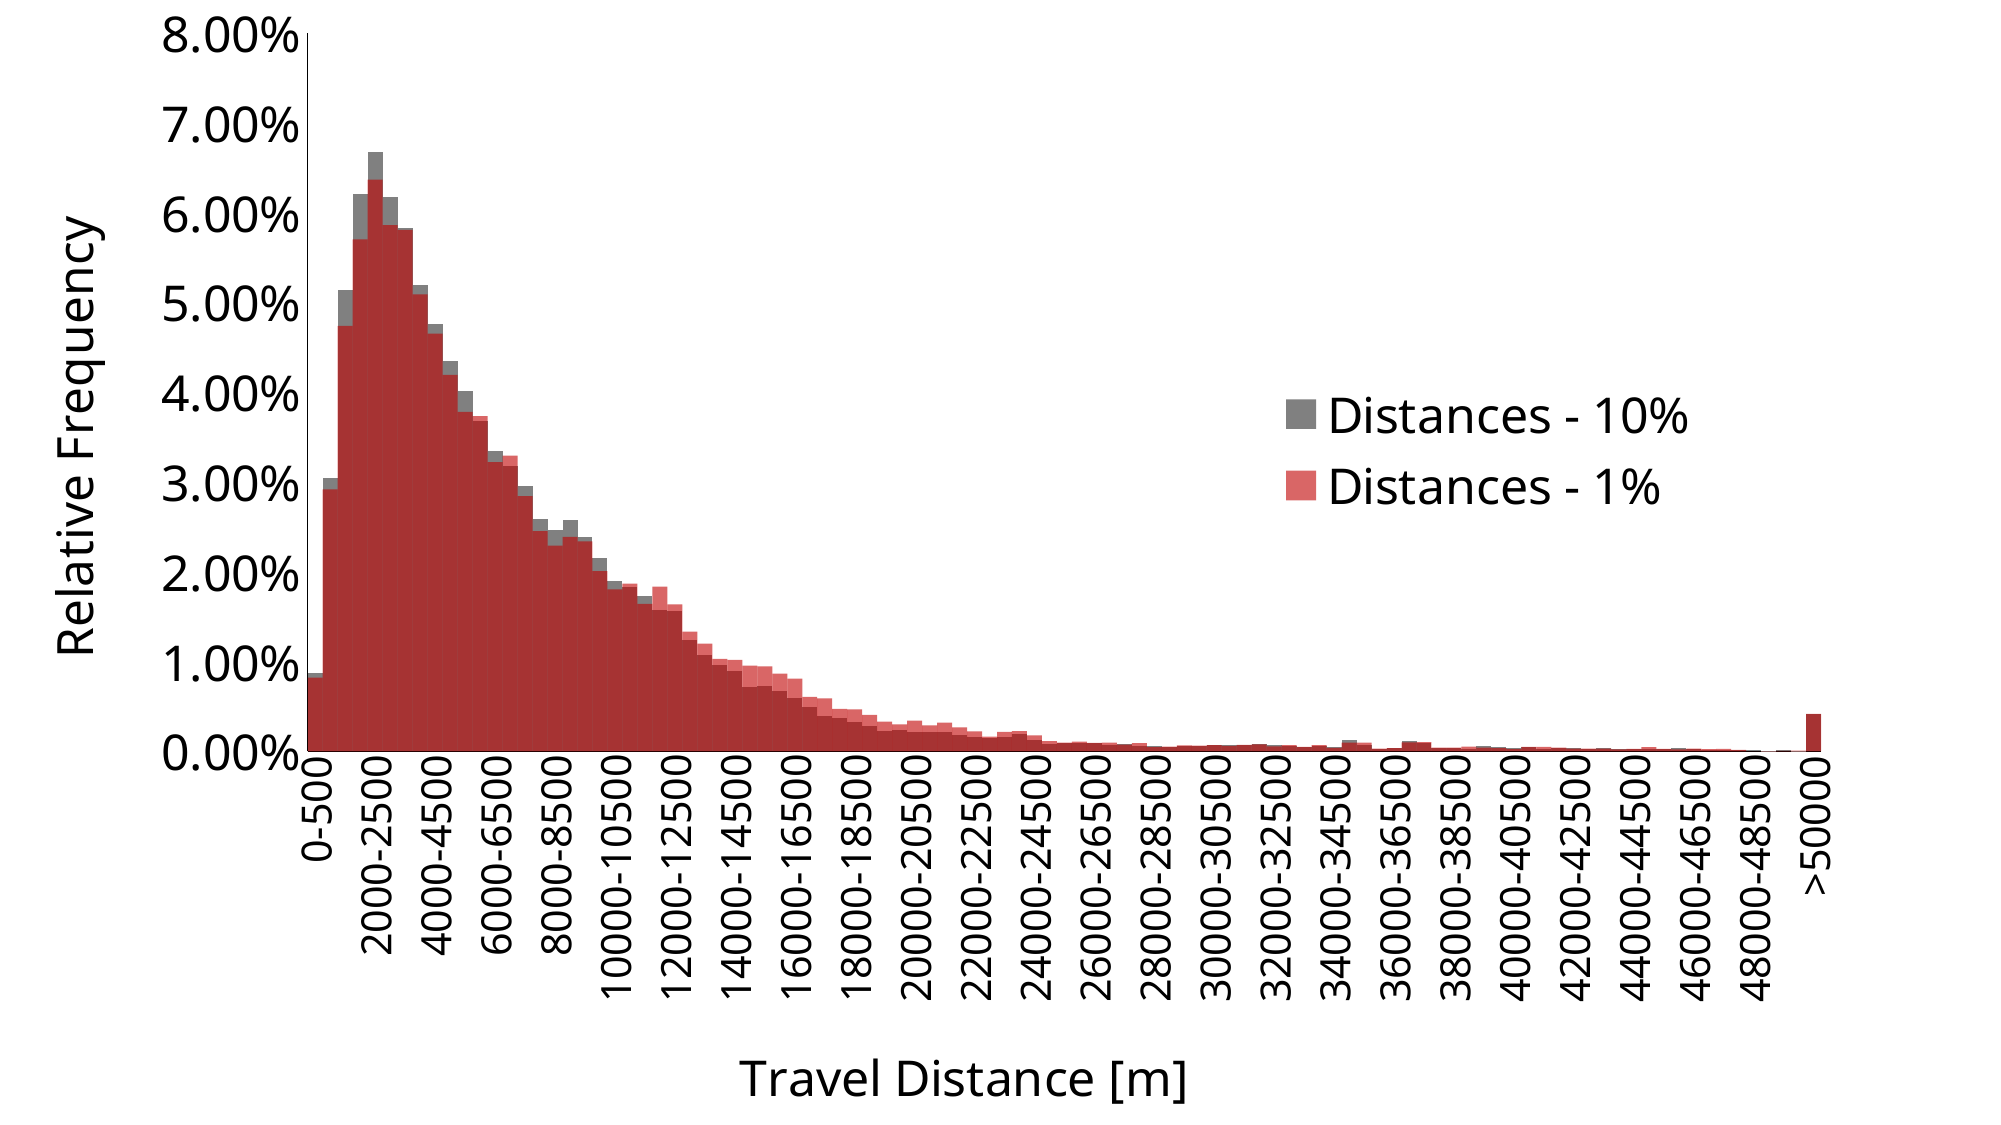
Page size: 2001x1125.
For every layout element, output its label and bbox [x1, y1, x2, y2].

chart [0, 0, 2000, 1125]
